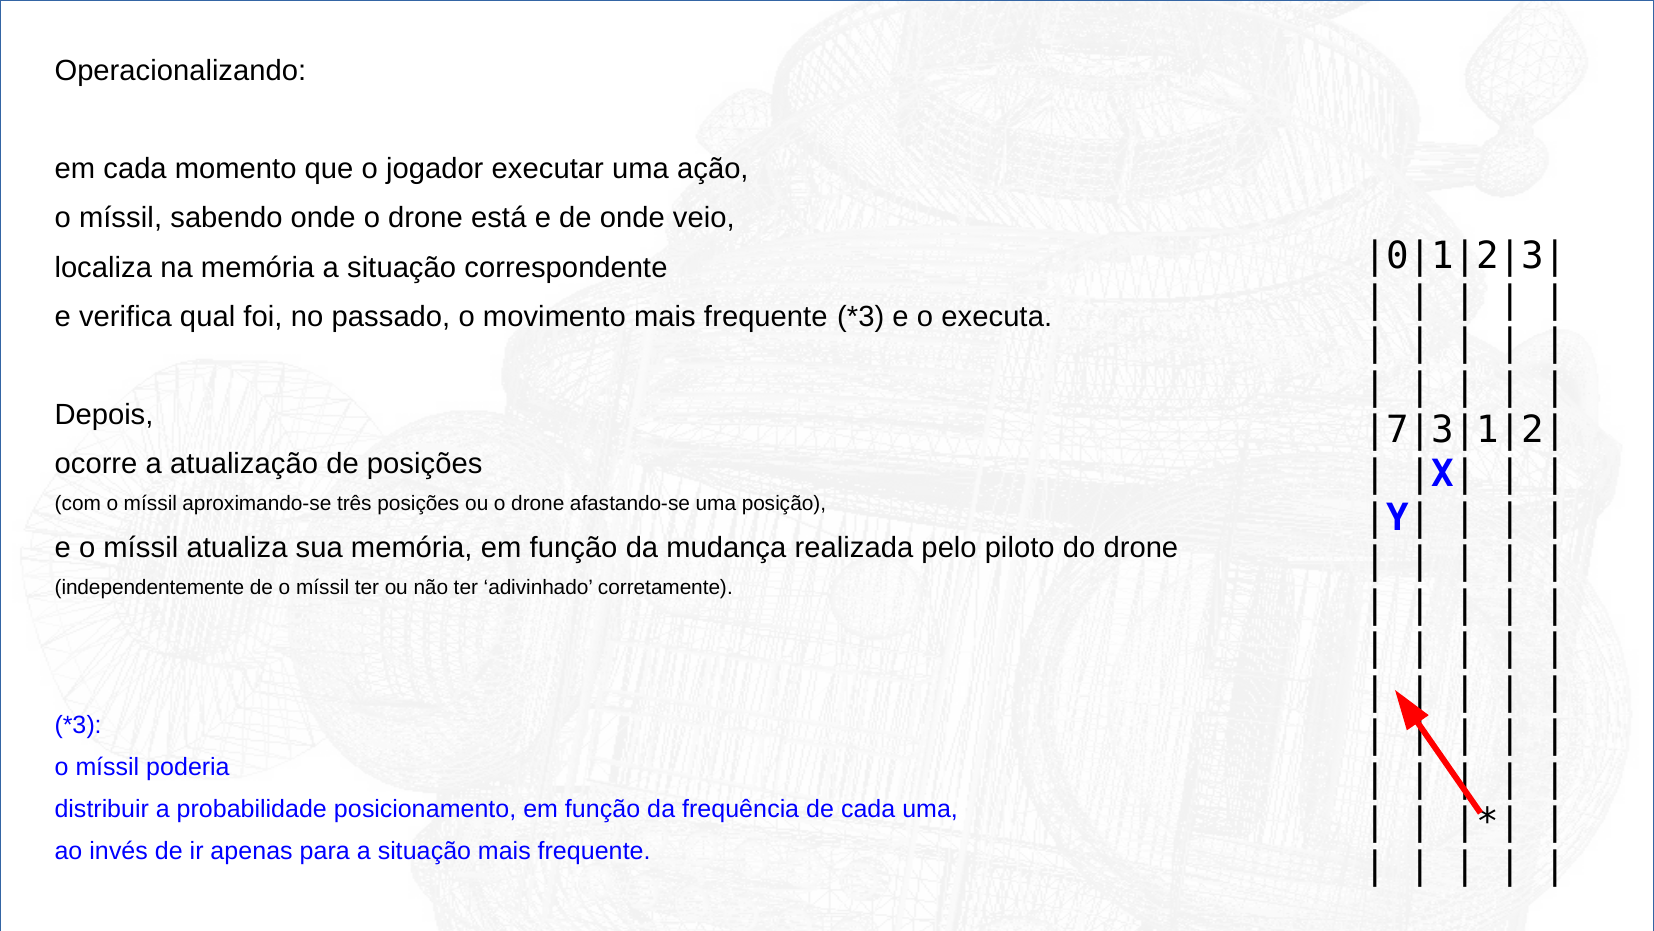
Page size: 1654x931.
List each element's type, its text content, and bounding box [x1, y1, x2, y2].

text_box Operacionalizando: em cada momento que o jogador executar uma ação, o míssil, sabendo onde o drone está e de onde veio, localiza na memória a situação correspondente e verifica qual foi, no passado, o movimento mais frequente (*3) e o executa. Depois, ocorre a atualização de posições (com o míssil aproximando-se três posições ou o drone afastando-se uma posição), e o míssil atualiza sua memória, em função da mudança realizada pelo piloto do drone (independentemente de o míssil ter ou não ter ‘adivinhado’ corretamente). (*3): o míssil poderia distribuir a probabilidade posicionamento, em função da frequência de cada uma, ao invés de ir apenas para a situação mais frequente. [39, 30, 1621, 873]
text_box |0|1|2|3| | | | | | | | | | | | | | | | |7|3|1|2| | |X| | | |Y| | | | | | | | | | | | | | | | | | | | | | | | | | | | | | | | | | | | |*| | | | | | | [1348, 226, 1582, 895]
